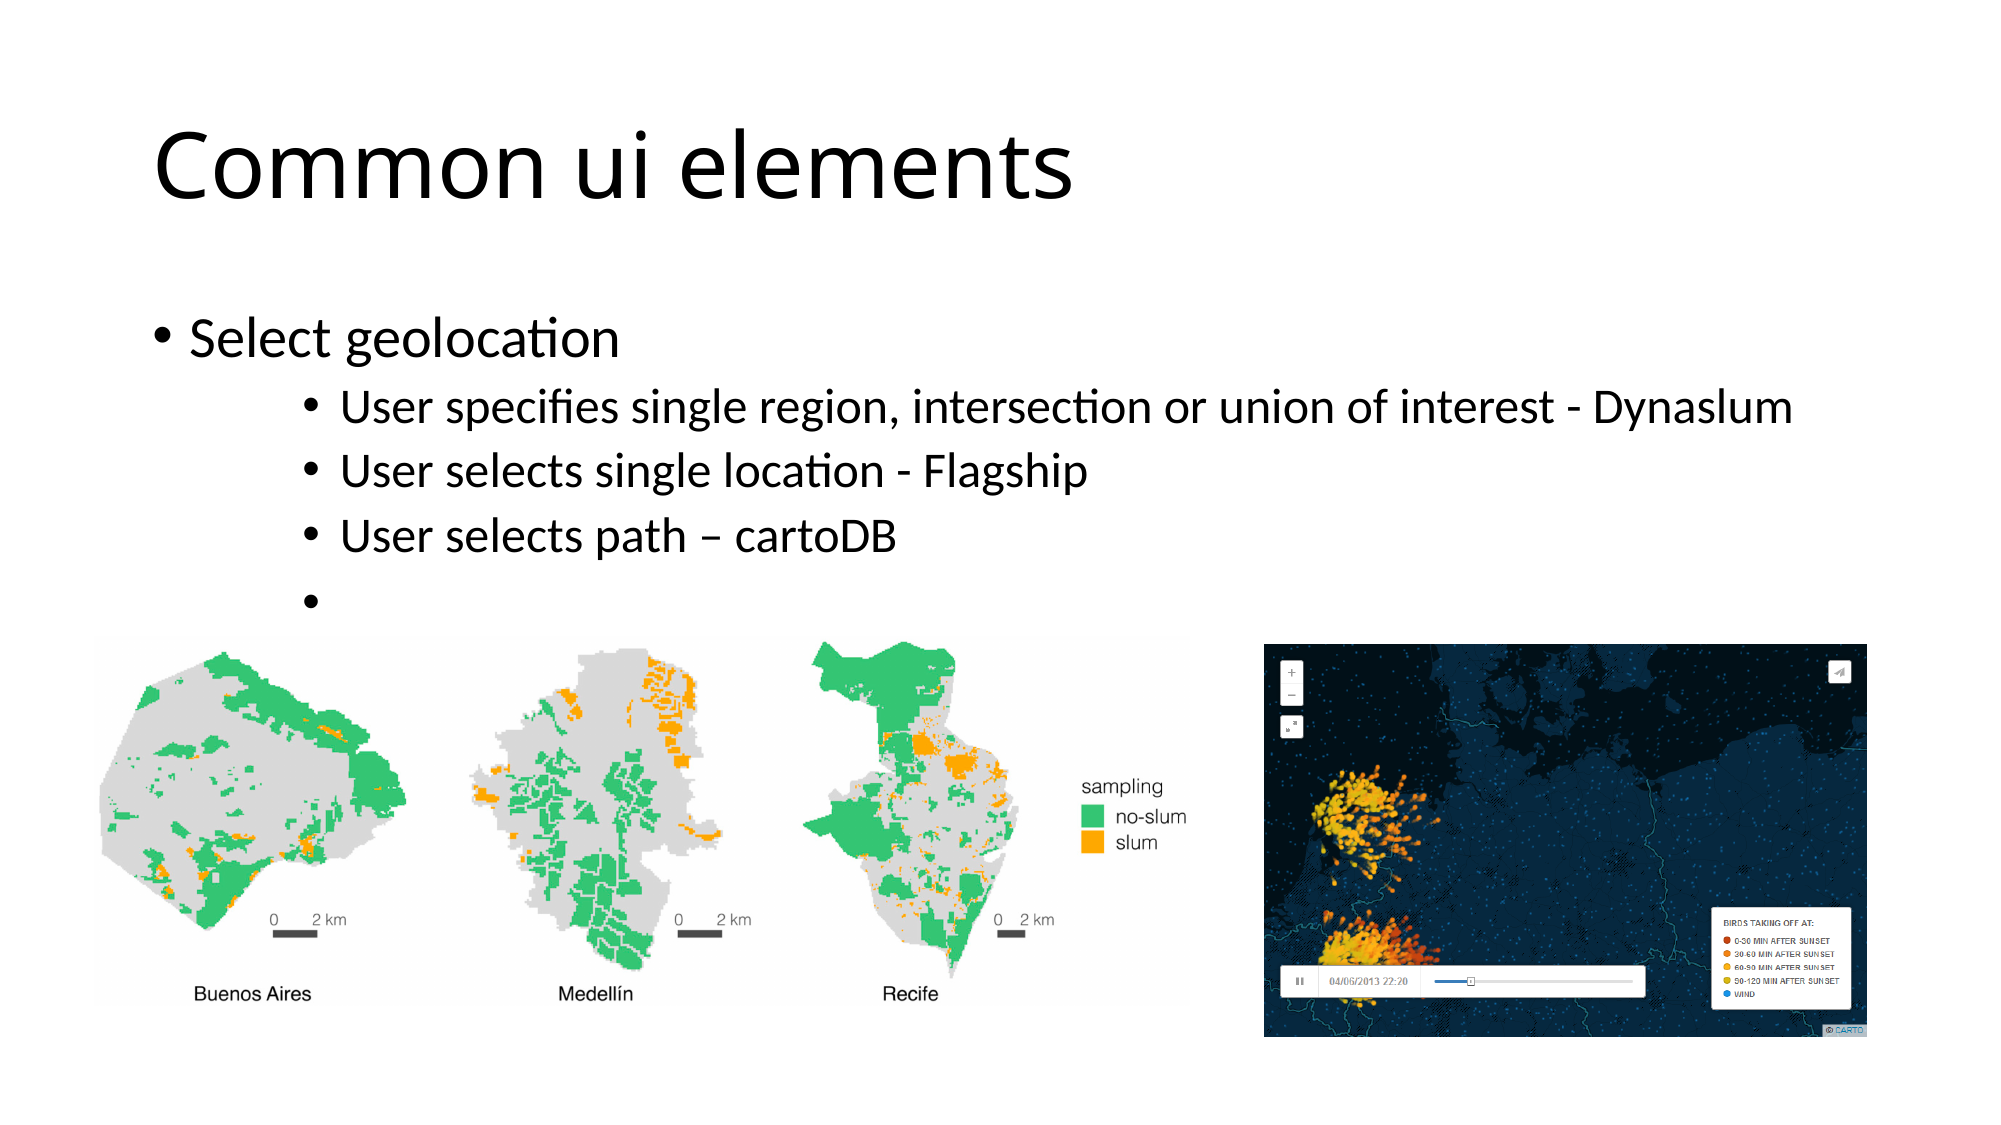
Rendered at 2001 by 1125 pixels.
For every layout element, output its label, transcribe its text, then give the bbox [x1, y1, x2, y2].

picture [94, 636, 1190, 1006]
picture [1252, 636, 1877, 1048]
list Select geolocation User specifies single region, intersection or union of interest - Dynaslum User selects single location - Flagship User selects path – cartoDB [137, 299, 1863, 1014]
title Common ui elements [137, 59, 1863, 278]
